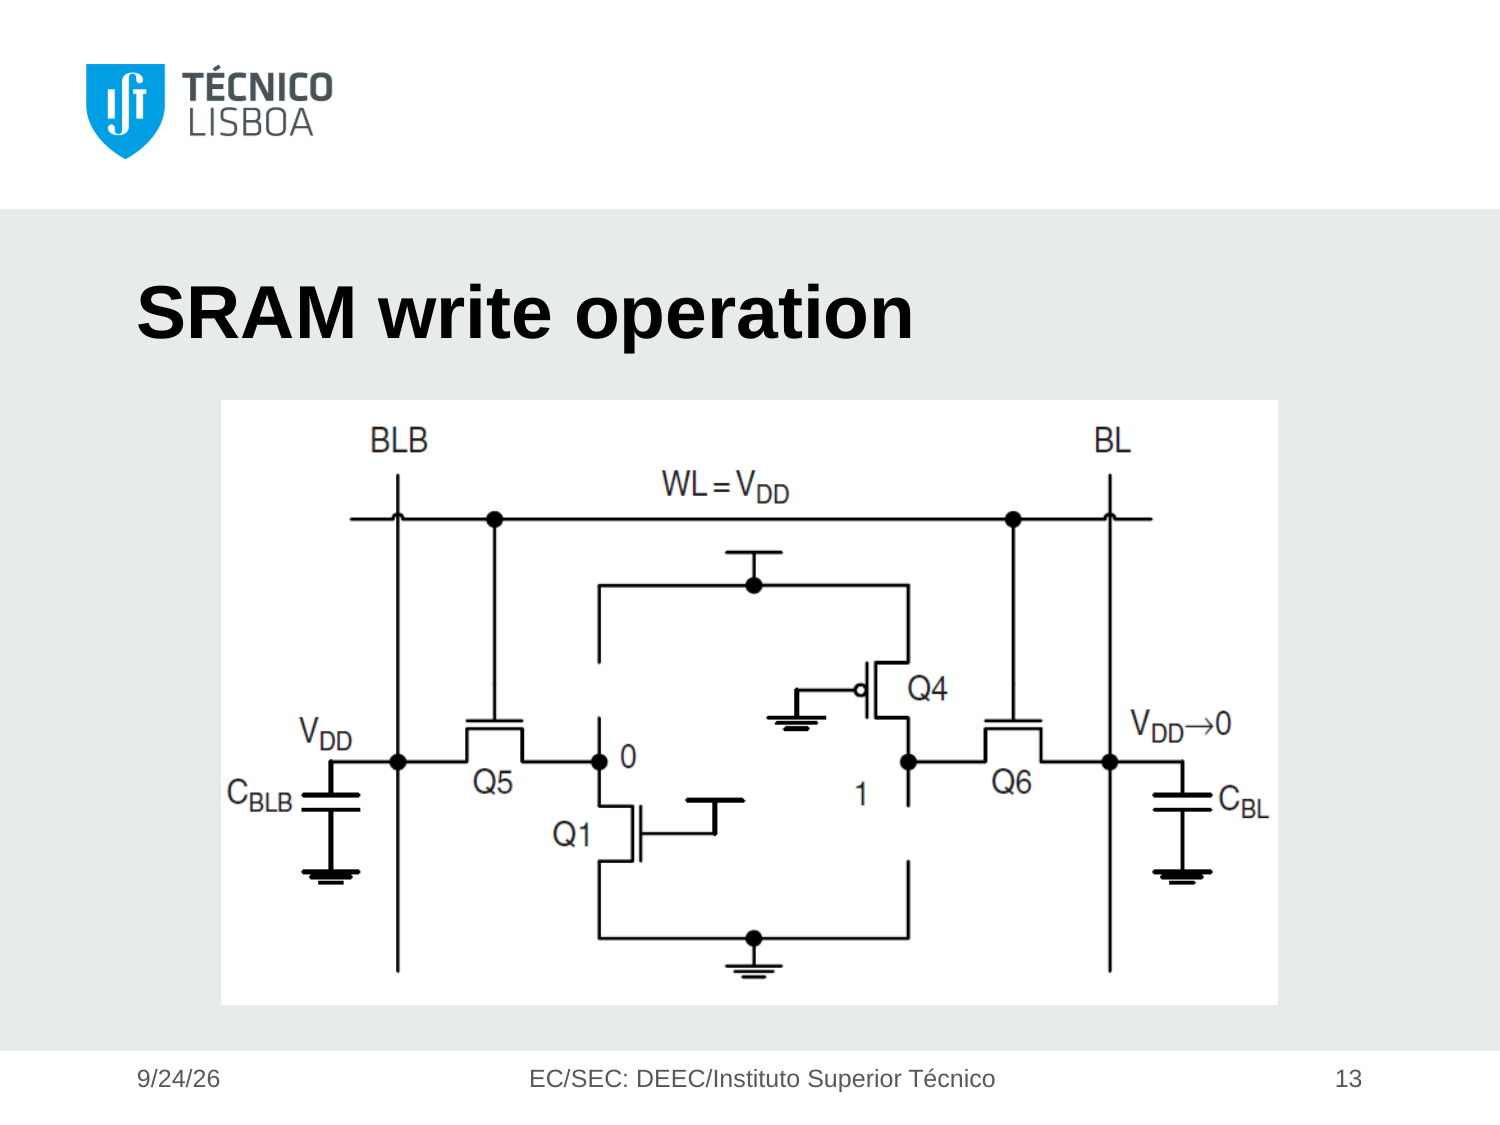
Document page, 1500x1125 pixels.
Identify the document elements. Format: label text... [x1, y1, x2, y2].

slide_number <number> [1077, 1052, 1378, 1103]
title SRAM write operation [121, 237, 1378, 381]
footer EC/SEC: DEEC/Instituto Superior Técnico [512, 1052, 1021, 1103]
picture [0, 0, 1500, 1125]
slide_number 12/10/20 [121, 1052, 425, 1103]
